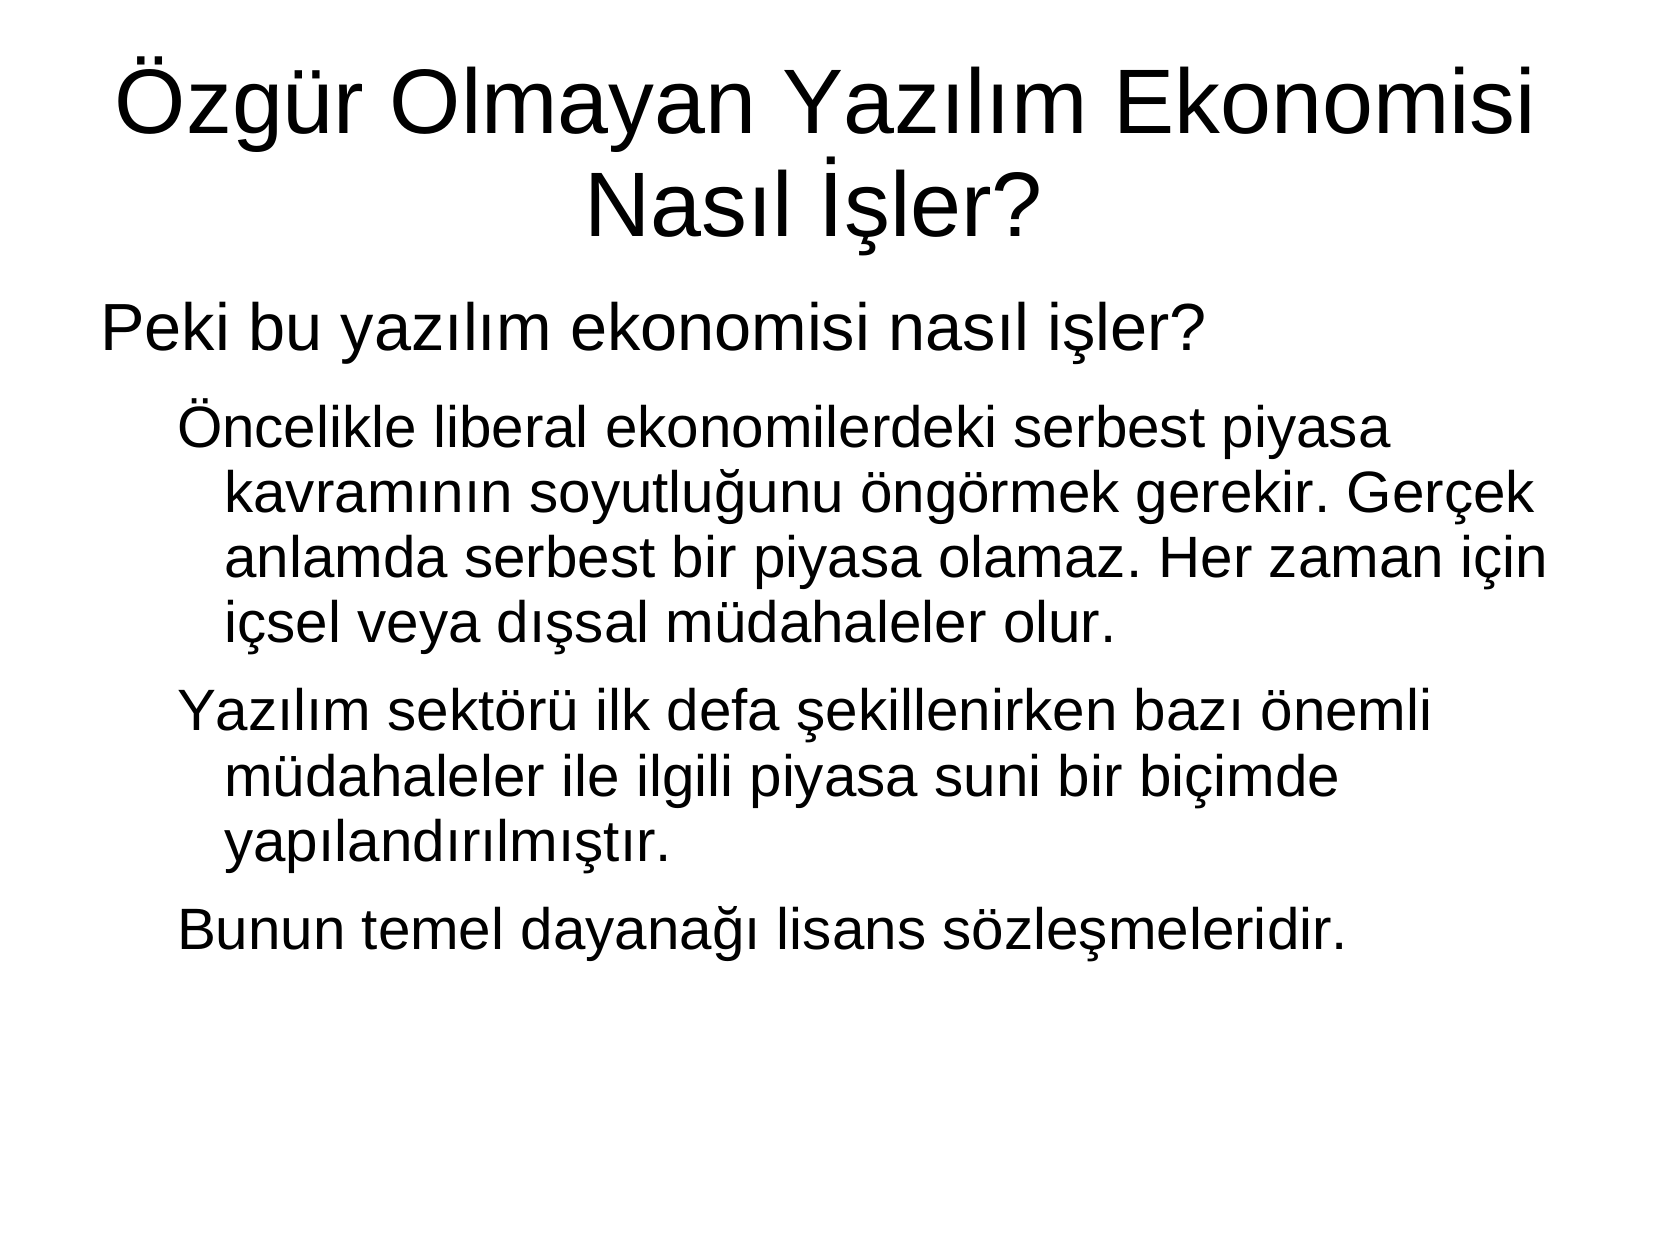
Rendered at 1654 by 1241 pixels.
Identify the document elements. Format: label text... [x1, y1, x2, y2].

list Peki bu yazılım ekonomisi nasıl işler? Öncelikle liberal ekonomilerdeki serbest piyasa kavramının soyutluğunu öngörmek gerekir. Gerçek anlamda serbest bir piyasa olamaz. Her zaman için içsel veya dışsal müdahaleler olur. Yazılım sektörü ilk defa şekillenirken bazı önemli müdahaleler ile ilgili piyasa suni bir biçimde yapılandırılmıştır. Bunun temel dayanağı lisans sözleşmeleridir. [82, 290, 1571, 1109]
title Özgür Olmayan Yazılım Ekonomisi Nasıl İşler? [82, 39, 1571, 267]
